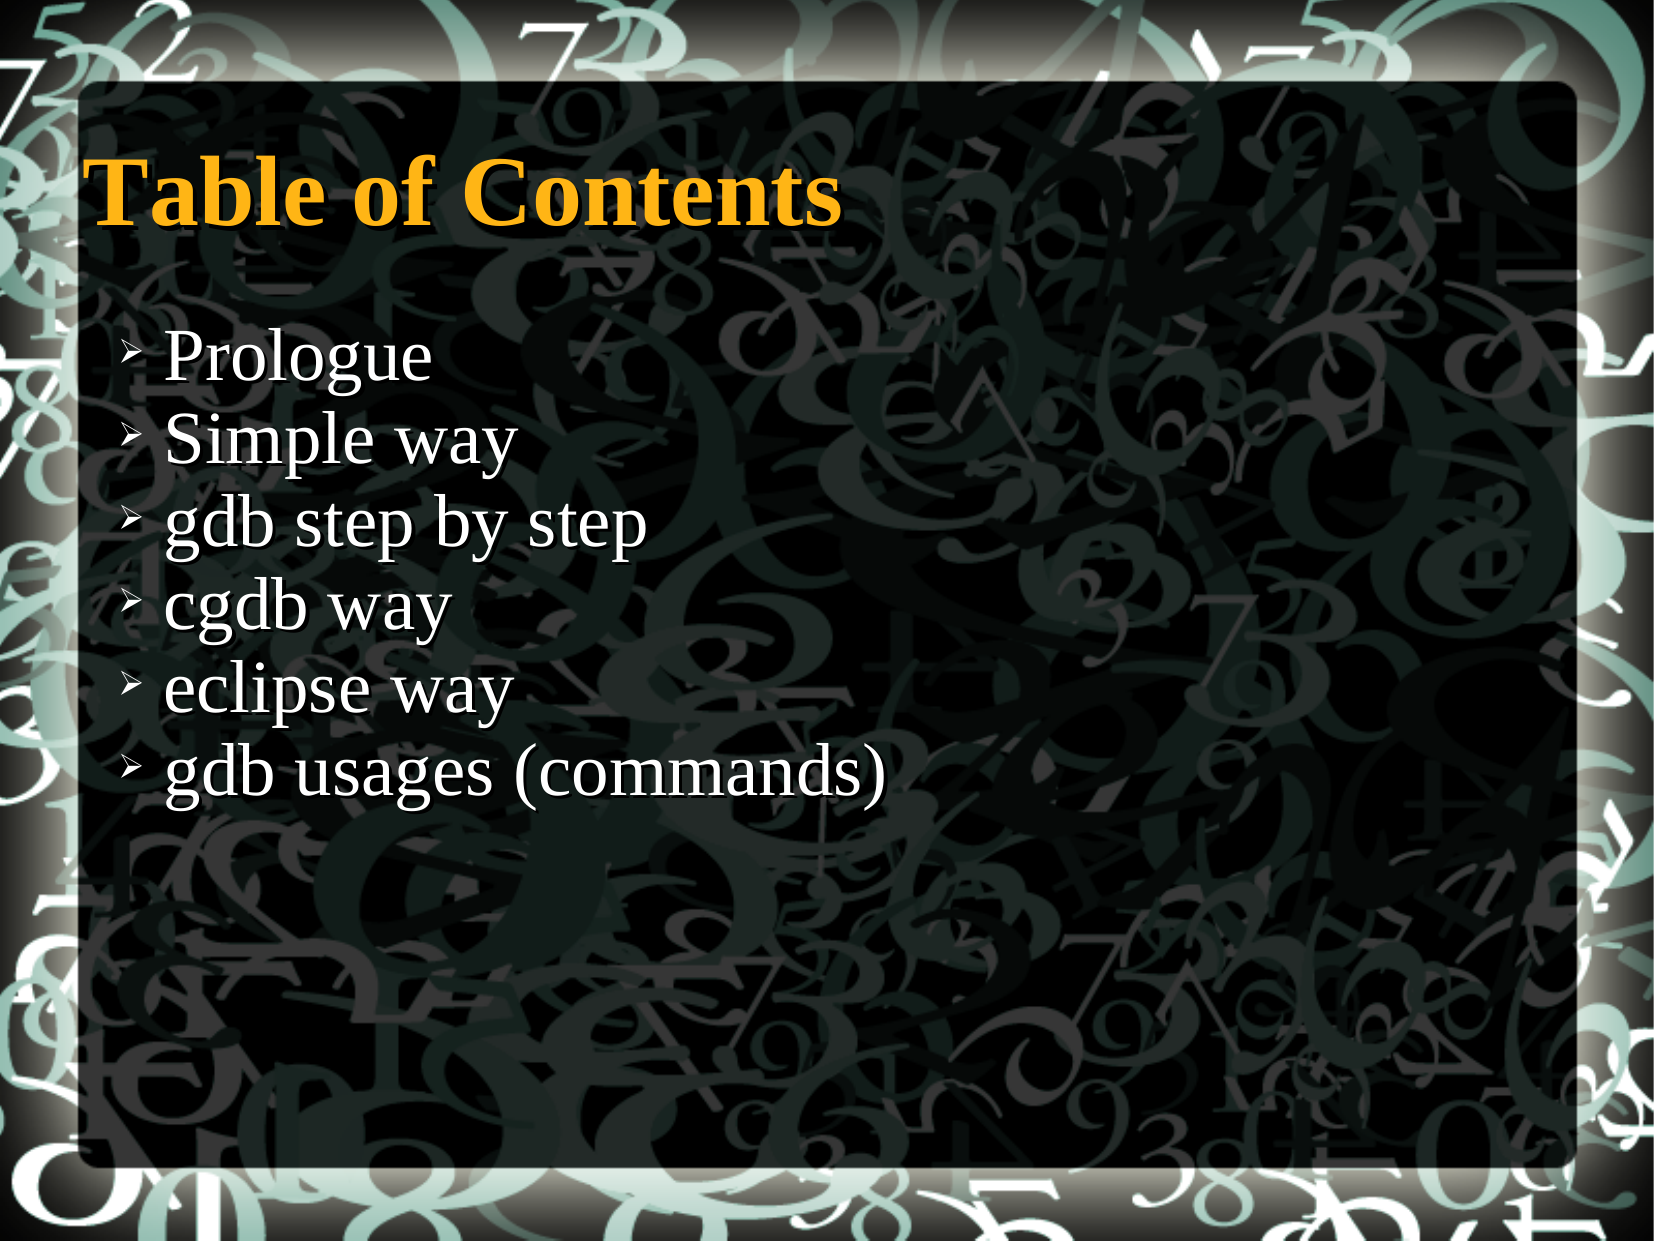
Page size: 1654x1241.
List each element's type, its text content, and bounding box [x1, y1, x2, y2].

subtitle Prologue Simple way gdb step by step cgdb way eclipse way gdb usages (commands) [118, 313, 1542, 1133]
title Table of Contents [82, 88, 1571, 296]
picture [0, 0, 1654, 1241]
